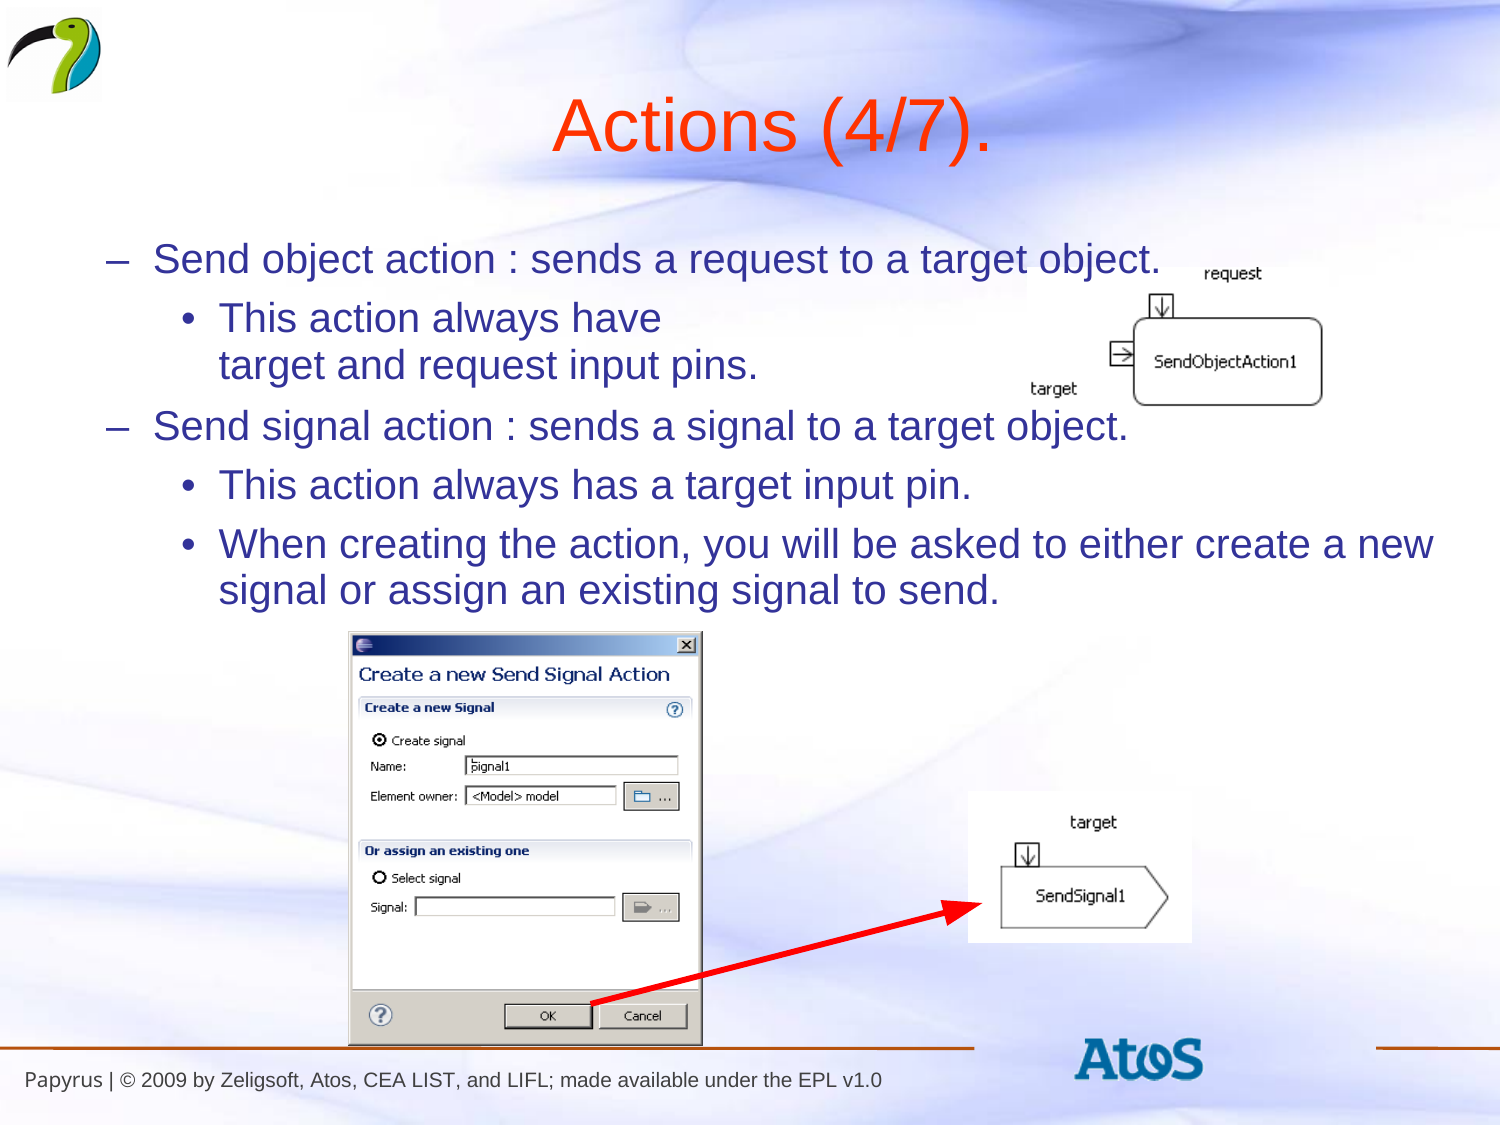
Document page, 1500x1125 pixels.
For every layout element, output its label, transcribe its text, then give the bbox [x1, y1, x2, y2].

picture [0, 0, 1500, 1125]
title Actions (4/7). [283, 72, 1264, 178]
list Send object action : sends a request to a target object. This action always have target and request input pins. Send signal action : sends a signal to a target object. This action always has a target input pin. When creating the action, you will be asked to either create a new signal or assign an existing signal to send. [31, 236, 1469, 960]
